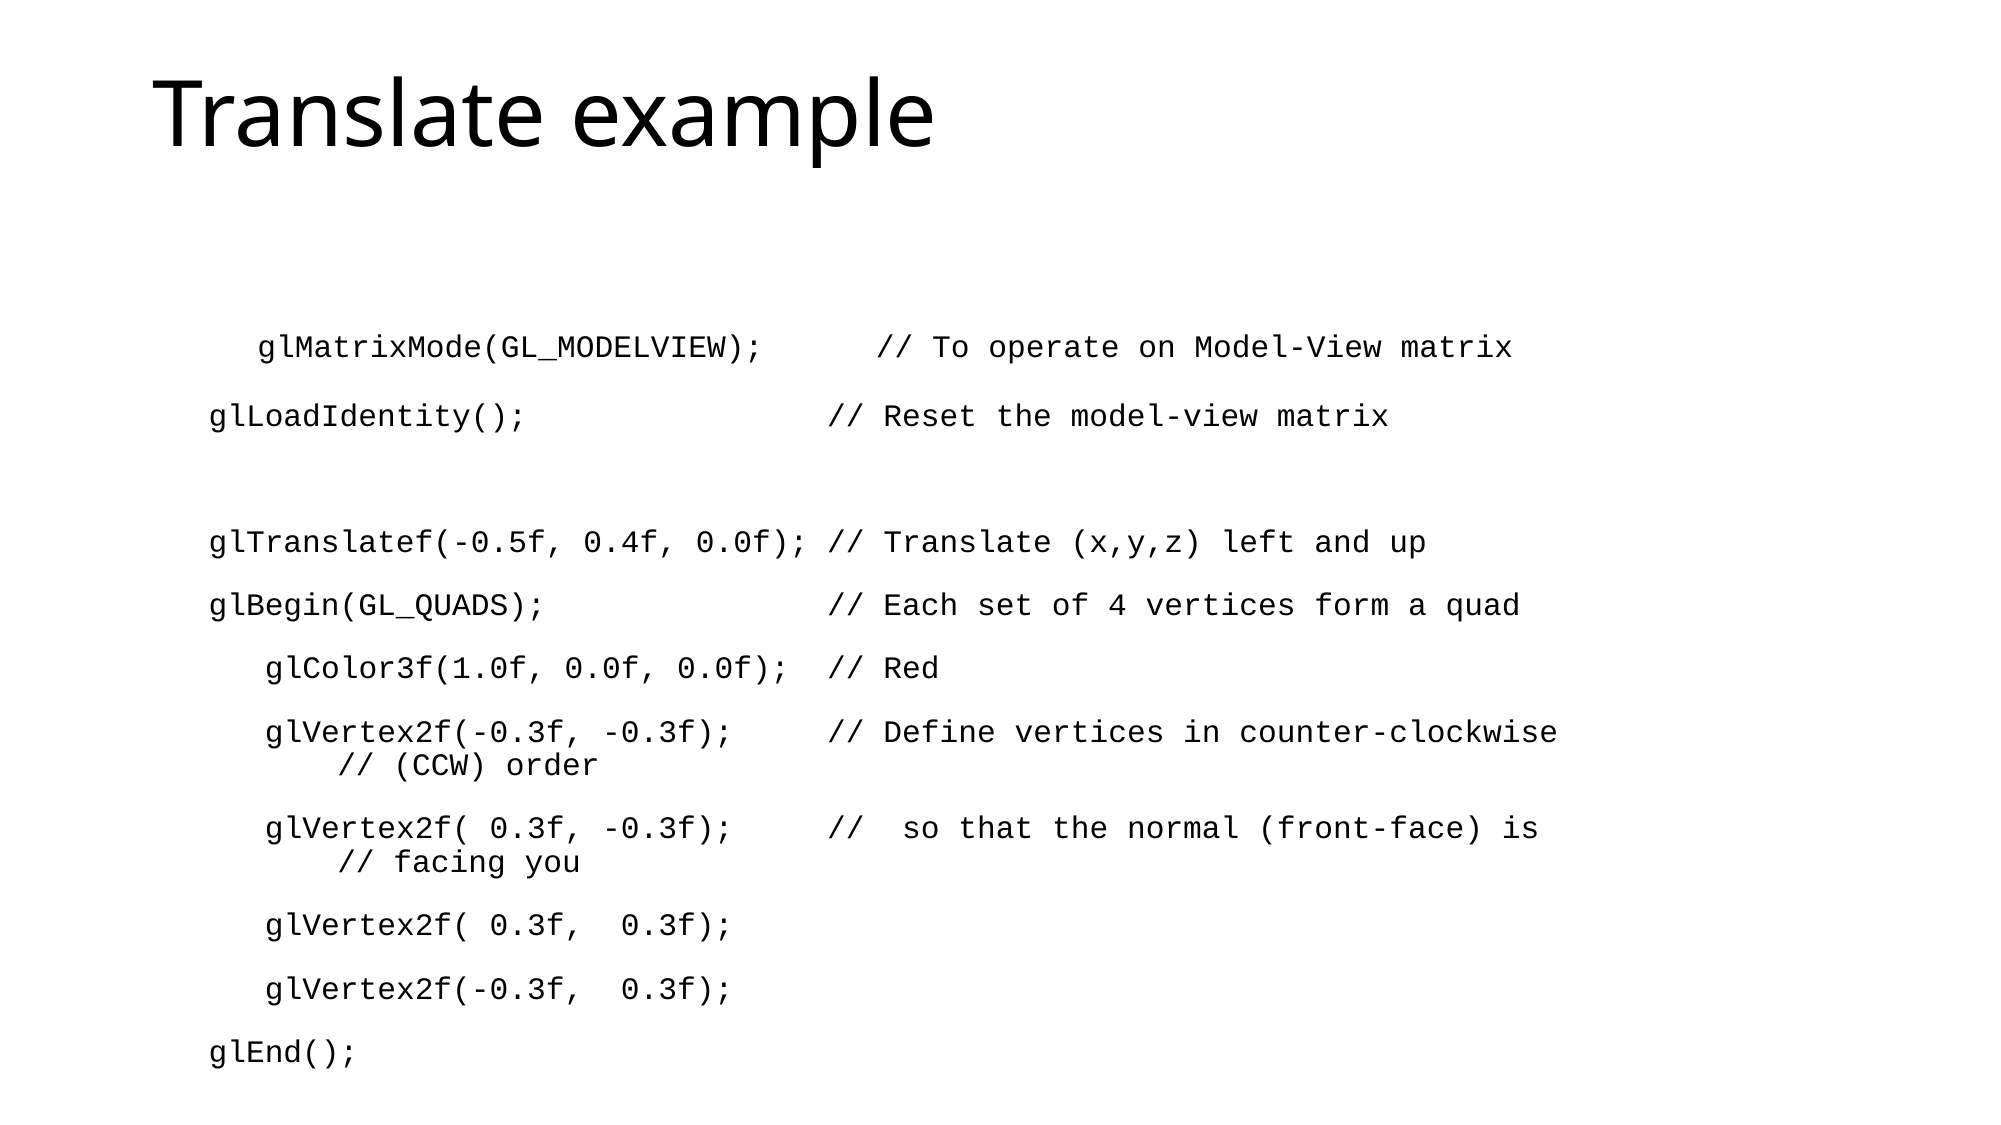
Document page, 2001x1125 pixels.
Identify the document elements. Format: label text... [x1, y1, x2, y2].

title Translate example [137, 59, 1863, 278]
list glMatrixMode(GL_MODELVIEW); // To operate on Model-View matrix glLoadIdentity(); // Reset the model-view matrix glTranslatef(-0.5f, 0.4f, 0.0f); // Translate (x,y,z) left and up glBegin(GL_QUADS); // Each set of 4 vertices form a quad glColor3f(1.0f, 0.0f, 0.0f); // Red glVertex2f(-0.3f, -0.3f); // Define vertices in counter-clockwise // (CCW) order glVertex2f( 0.3f, -0.3f); // so that the normal (front-face) is // facing you glVertex2f( 0.3f, 0.3f); glVertex2f(-0.3f, 0.3f); glEnd(); [137, 299, 1863, 1014]
